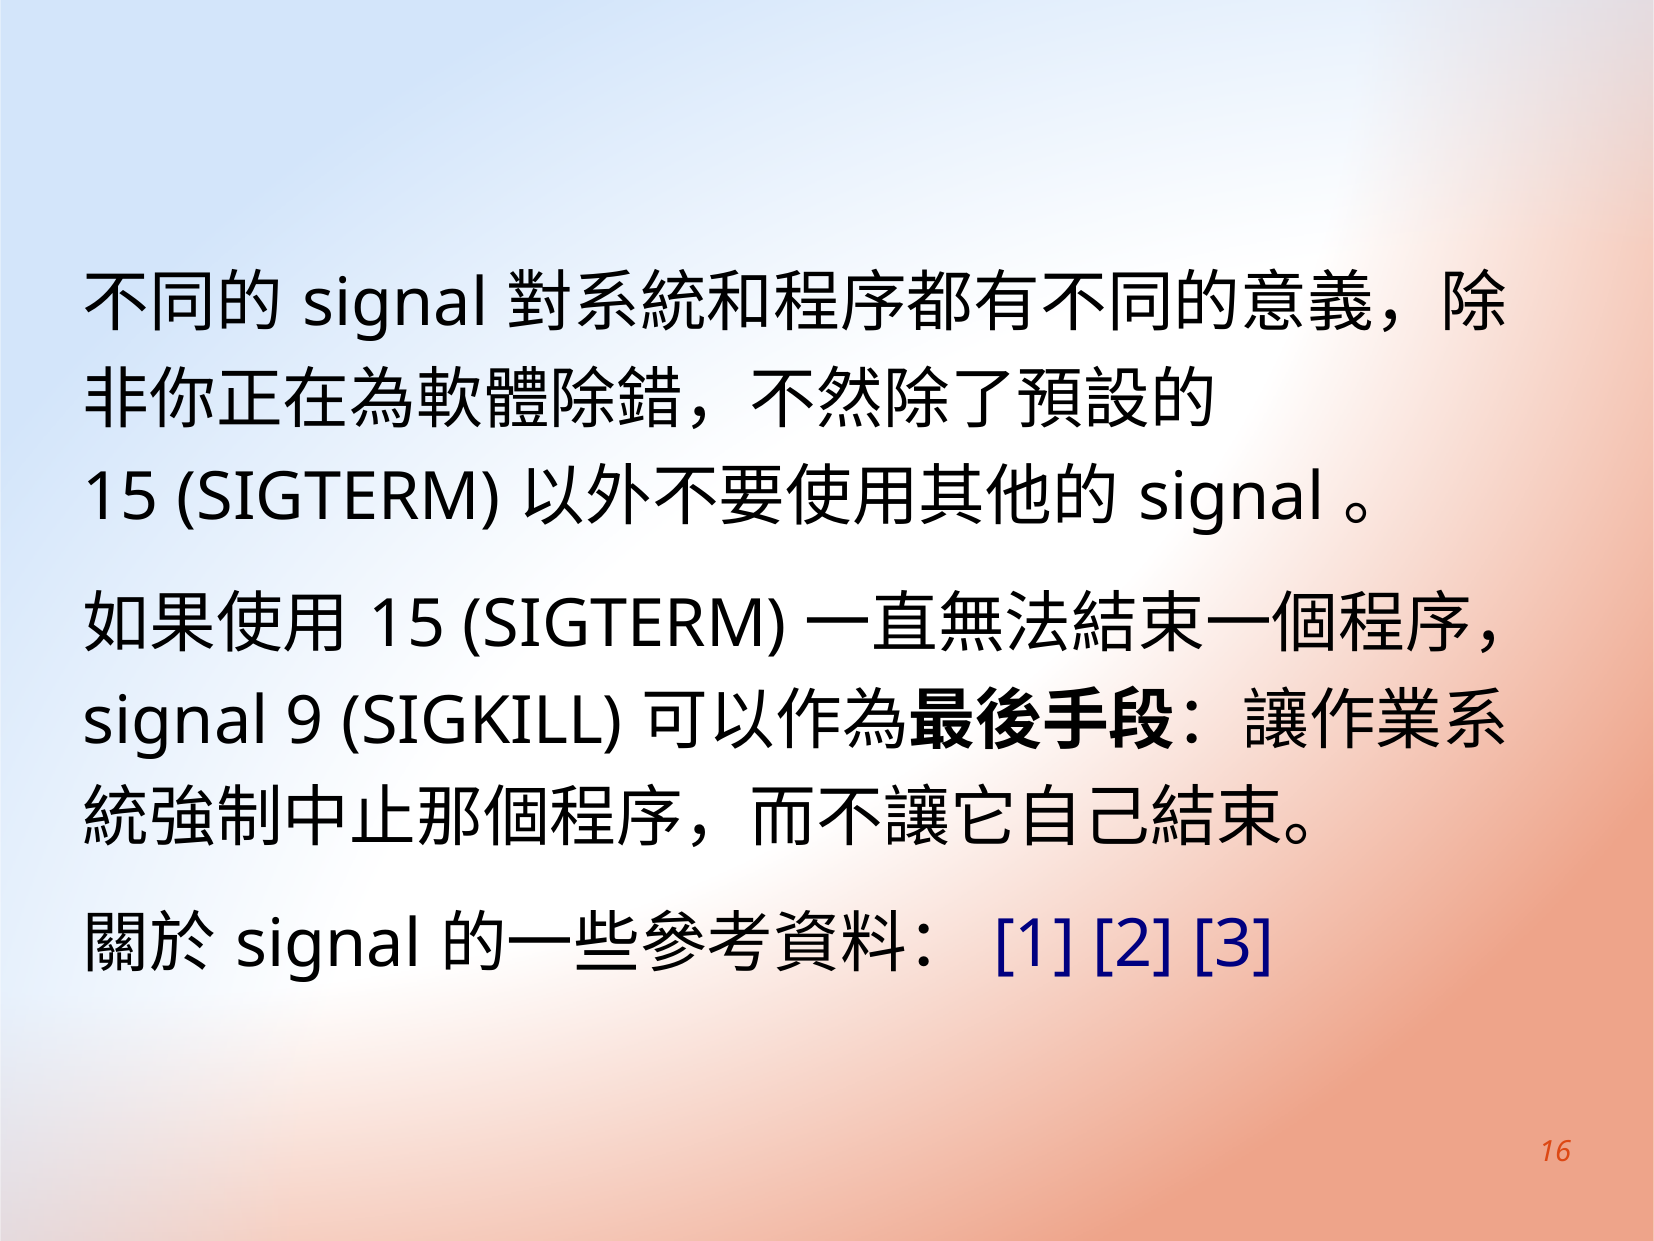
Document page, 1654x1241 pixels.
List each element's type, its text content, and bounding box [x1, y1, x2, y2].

subtitle 不同的signal對系統和程序都有不同的意義，除非你正在為軟體除錯，不然除了預設的 15 (SIGTERM)以外不要使用其他的signal。 如果使用15 (SIGTERM)一直無法結束一個程序，signal 9 (SIGKILL)可以作為最後手段：讓作業系統強制中止那個程序，而不讓它自己結束。 關於signal的一些參考資料：[1] [2] [3] [82, 49, 1571, 1186]
picture [0, 0, 1654, 1241]
